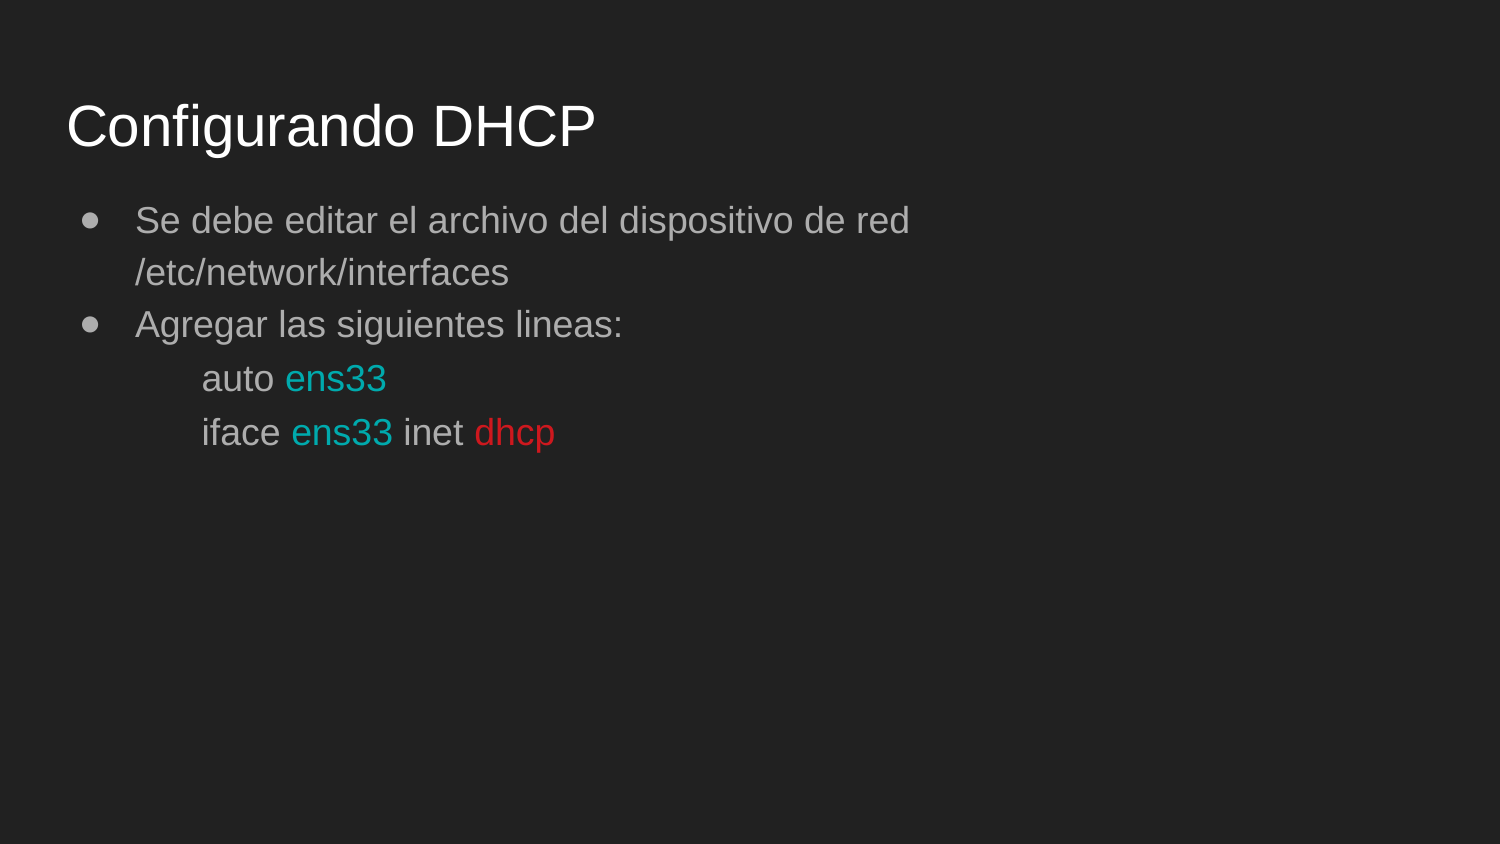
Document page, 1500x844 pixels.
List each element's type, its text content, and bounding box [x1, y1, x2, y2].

list Se debe editar el archivo del dispositivo de red /etc/network/interfaces Agregar las siguientes lineas: auto ens33 iface ens33 inet dhcp [45, 129, 1254, 691]
title Configurando DHCP [51, 72, 1449, 167]
